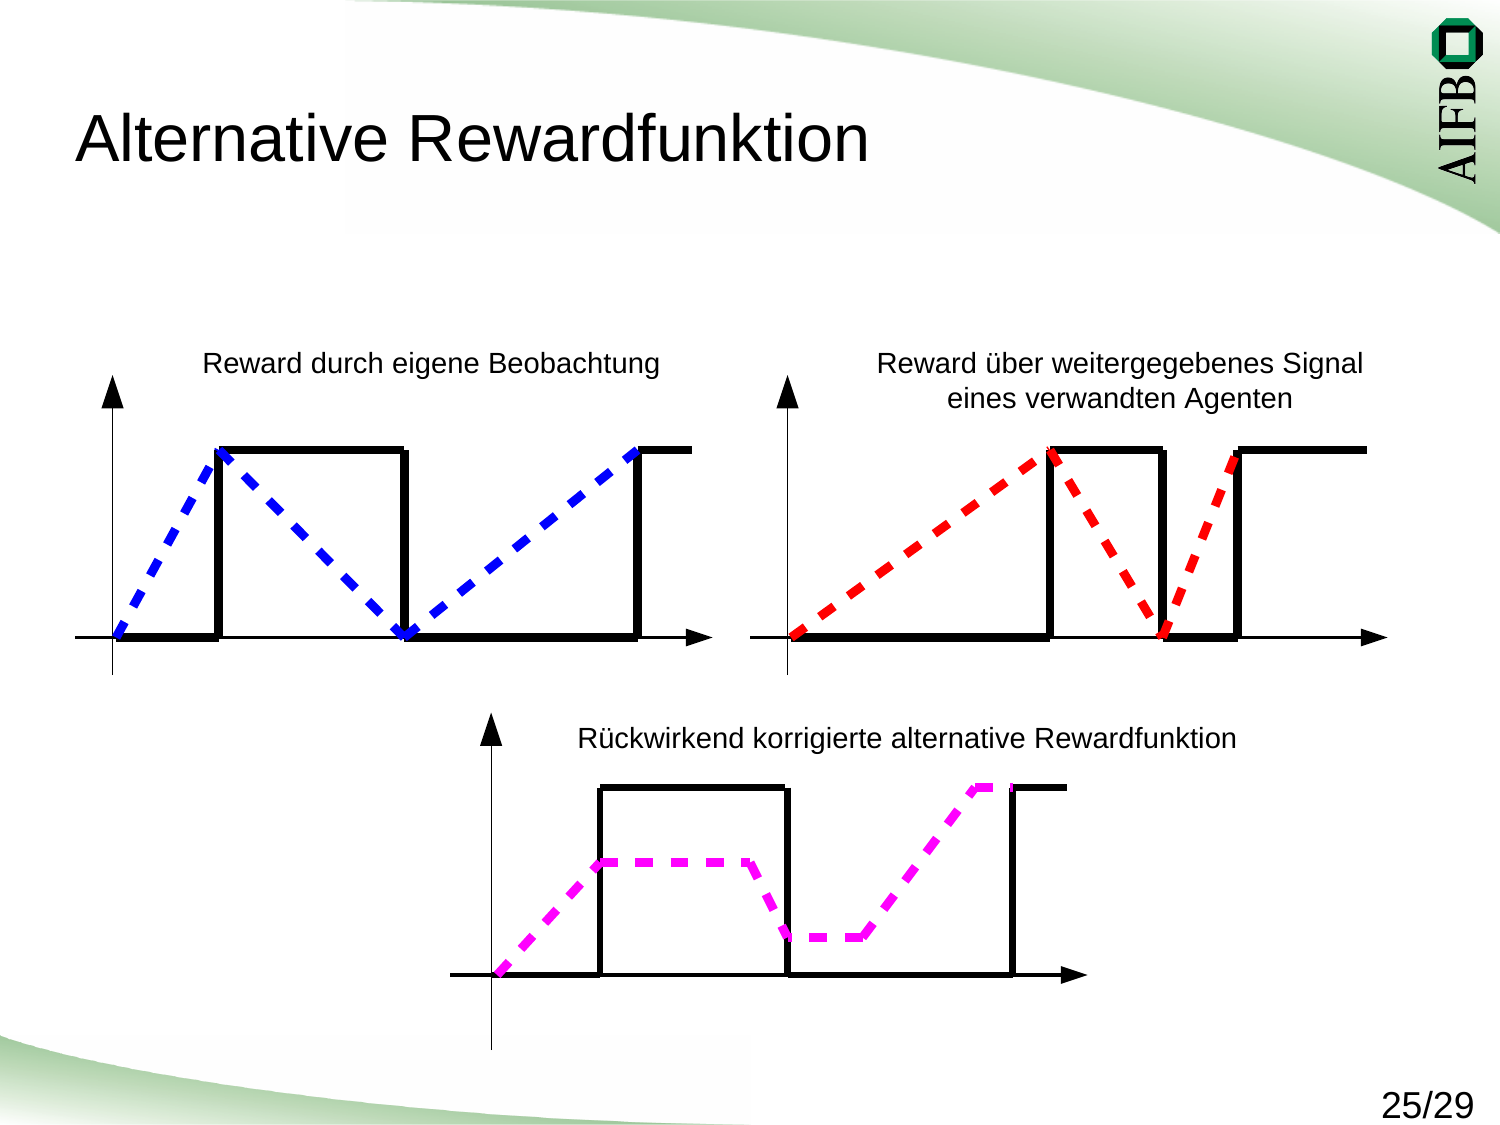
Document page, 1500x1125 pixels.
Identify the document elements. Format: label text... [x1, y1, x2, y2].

title Alternative Rewardfunktion [75, 45, 958, 233]
picture [0, 1035, 751, 1125]
text_box Reward durch eigene Beobachtung [187, 337, 676, 388]
picture [345, 0, 1500, 234]
text_box Reward über weitergegebenes Signal eines verwandten Agenten [861, 337, 1379, 423]
text_box Rückwirkend korrigierte alternative Rewardfunktion [562, 712, 1253, 763]
